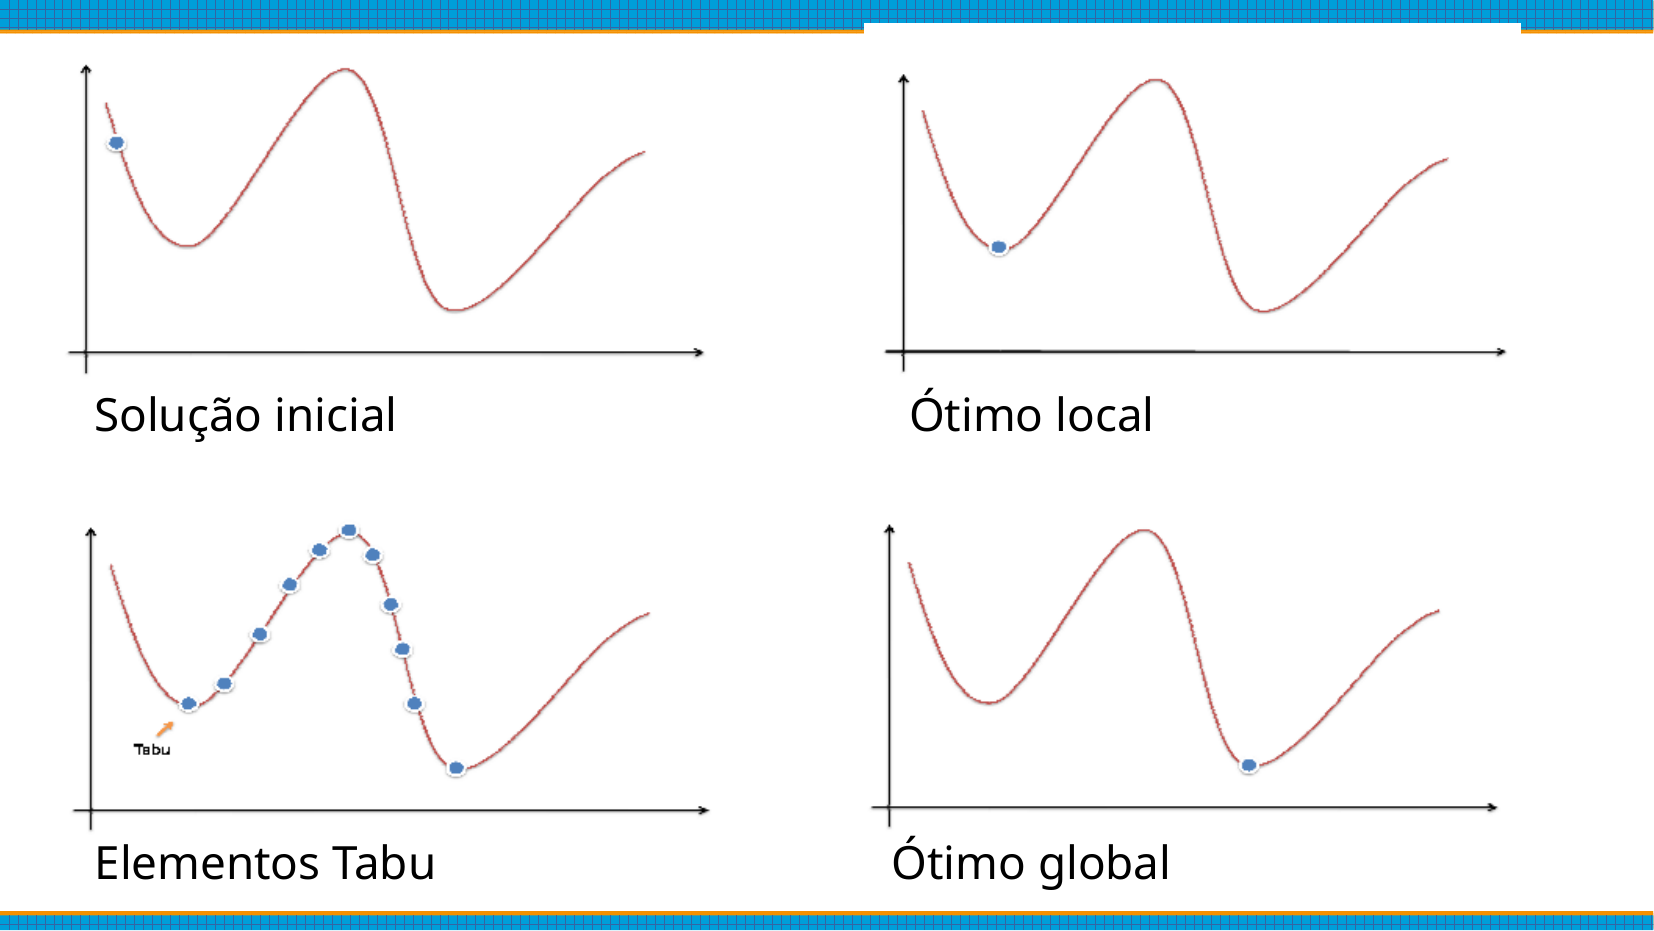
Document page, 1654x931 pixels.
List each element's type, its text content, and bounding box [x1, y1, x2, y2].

picture [856, 478, 1513, 852]
text_box Solução inicial [88, 380, 680, 446]
text_box Ótimo local [903, 380, 1495, 447]
text_box Ótimo global [885, 829, 1477, 895]
picture [59, 478, 716, 852]
picture [59, 34, 716, 408]
text_box Elementos Tabu [88, 829, 680, 895]
picture [864, 24, 1521, 397]
